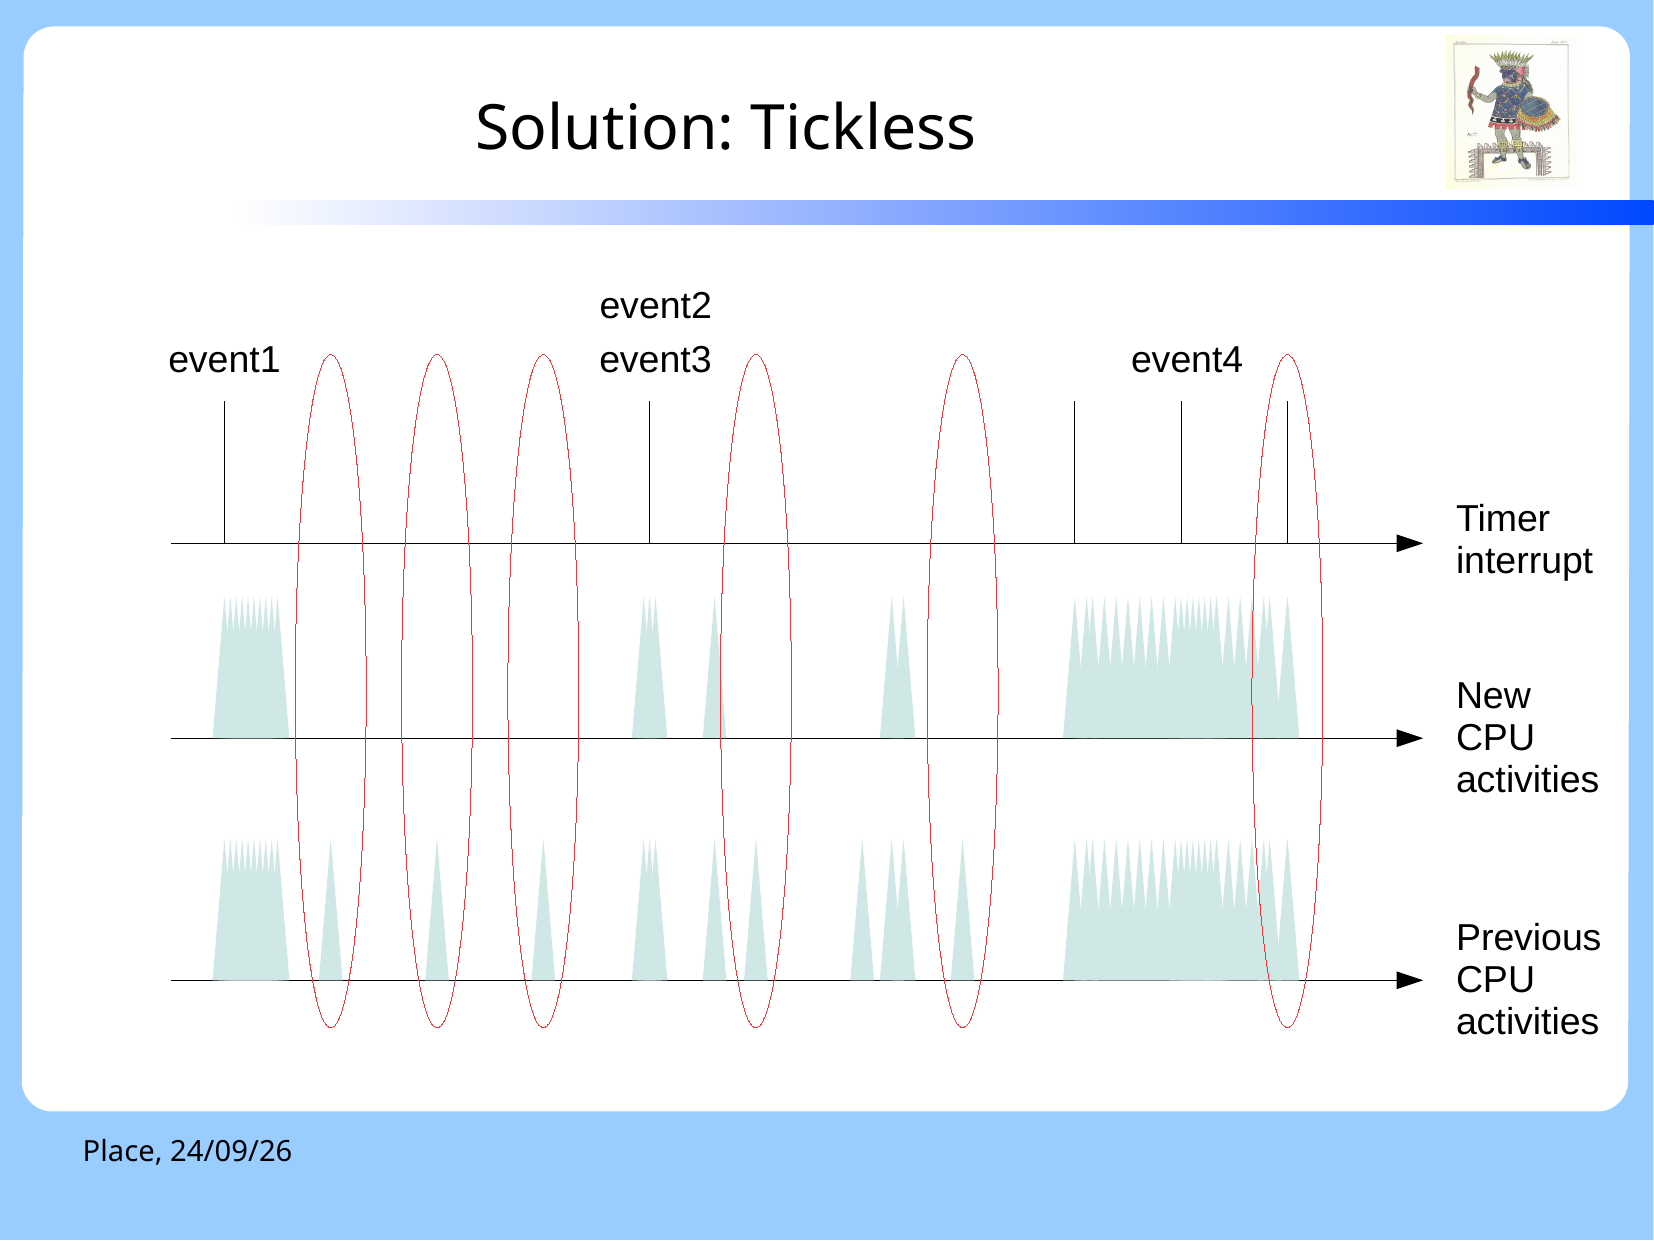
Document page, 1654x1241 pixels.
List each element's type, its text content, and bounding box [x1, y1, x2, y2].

picture [1446, 35, 1577, 189]
text_box [927, 354, 999, 1028]
text_box event4 [1116, 330, 1259, 388]
text_box [702, 838, 727, 981]
text_box [631, 596, 668, 739]
text_box [507, 354, 579, 1028]
text_box [1062, 354, 1323, 1028]
text_box [850, 838, 875, 981]
text_box [212, 838, 290, 981]
text_box event1 [153, 330, 296, 388]
text_box [879, 838, 916, 981]
text_box [212, 596, 290, 739]
text_box [401, 354, 473, 1028]
text_box Previous CPU activities [1441, 909, 1617, 1051]
text_box [879, 596, 916, 739]
text_box Timer interrupt [1441, 490, 1609, 589]
title Solution: Tickless [82, 49, 1371, 201]
text_box New CPU activities [1441, 667, 1615, 809]
text_box event3 [584, 335, 727, 388]
text_box [295, 354, 367, 1028]
text_box [631, 838, 668, 981]
text_box [702, 354, 792, 1028]
text_box event2 [584, 277, 727, 335]
